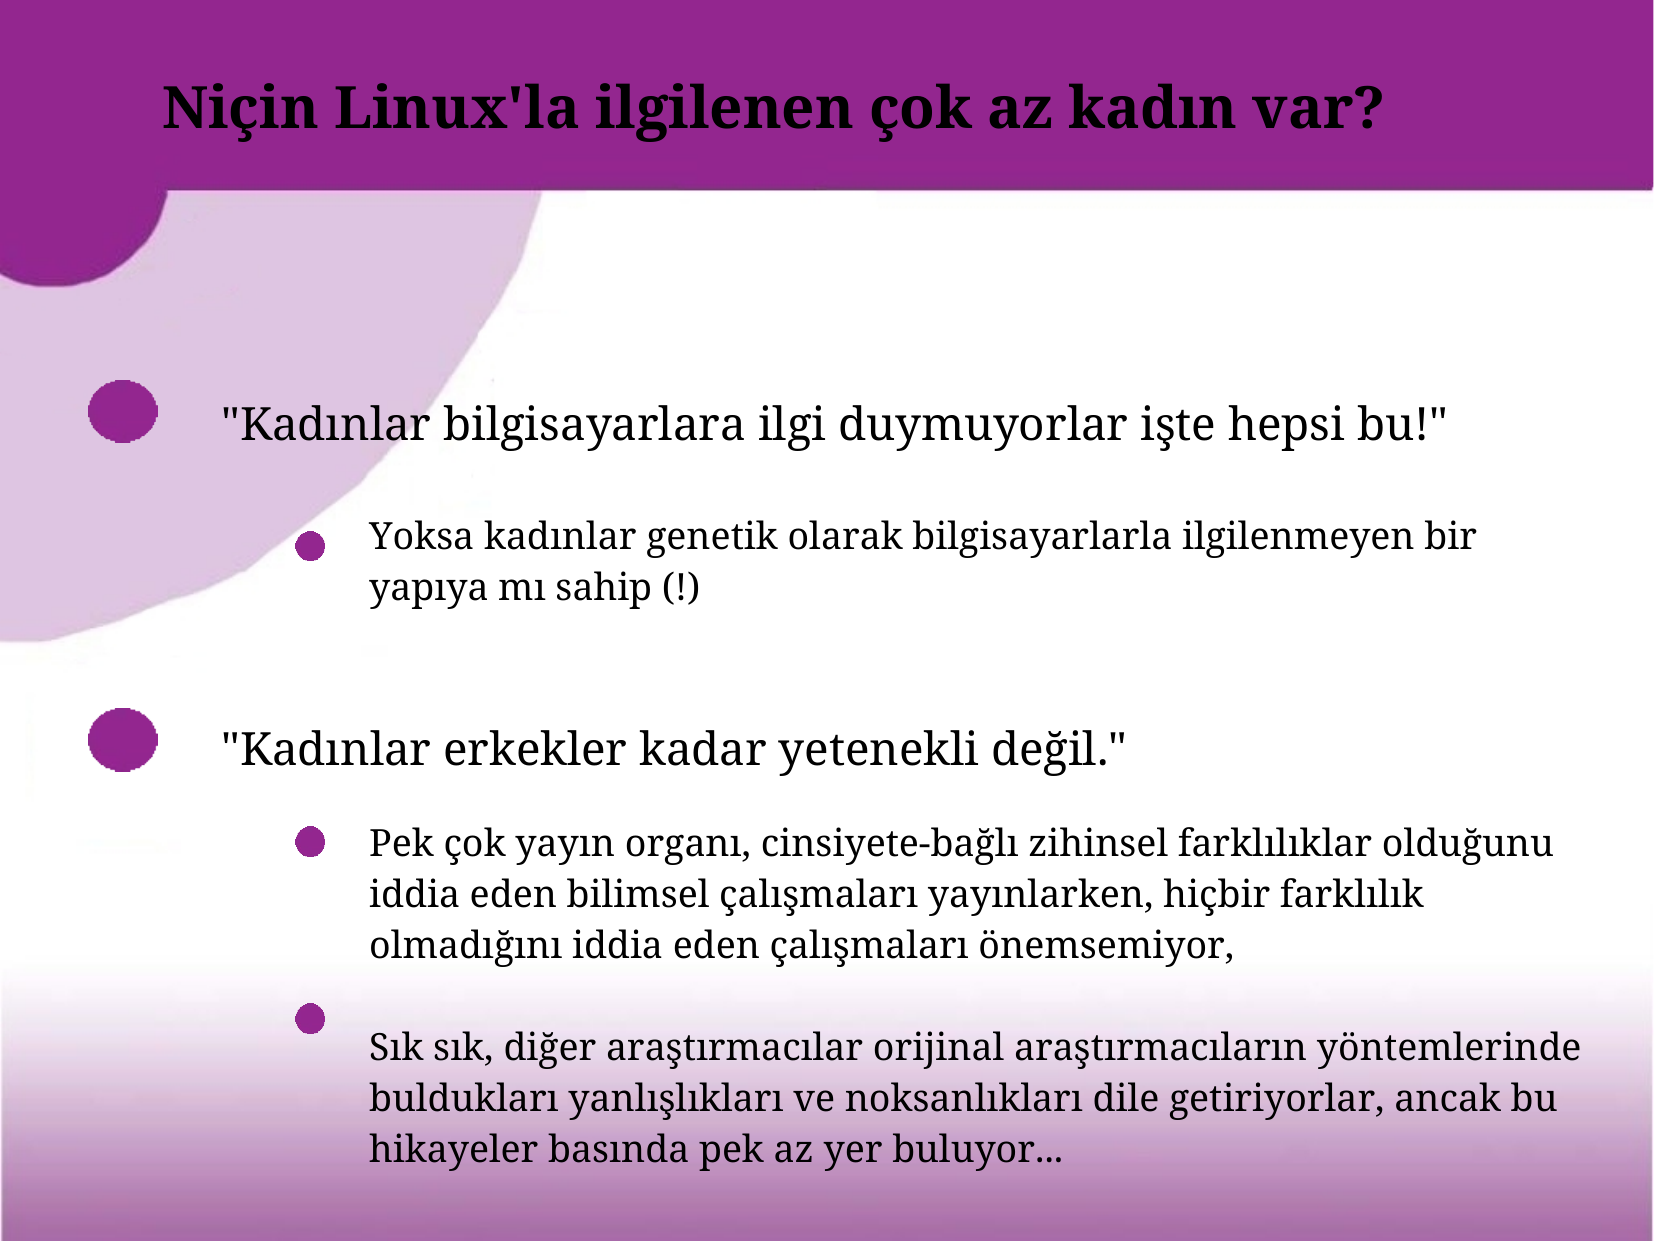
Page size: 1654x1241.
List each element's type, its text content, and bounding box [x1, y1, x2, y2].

text_box Niçin Linux'la ilgilenen çok az kadın var? [147, 59, 1654, 142]
picture [0, 0, 1654, 1241]
text_box "Kadınlar bilgisayarlara ilgi duymuyorlar işte hepsi bu!" [206, 383, 1565, 452]
text_box "Kadınlar erkekler kadar yetenekli değil." [206, 708, 1536, 777]
text_box Pek çok yayın organı, cinsiyete-bağlı zihinsel farklılıklar olduğunu iddia eden bilimsel çalışmaları yayınlarken, hiçbir farklılık olmadığını iddia eden çalışmaları önemsemiyor, Sık sık, diğer araştırmacılar orijinal araştırmacıların yöntemlerinde buldukları yanlışlıkları ve noksanlıkları dile getiriyorlar, ancak bu hikayeler basında pek az yer buluyor... [354, 808, 1625, 1164]
text_box Yoksa kadınlar genetik olarak bilgisayarlarla ilgilenmeyen bir yapıya mı sahip (!) [354, 501, 1506, 709]
